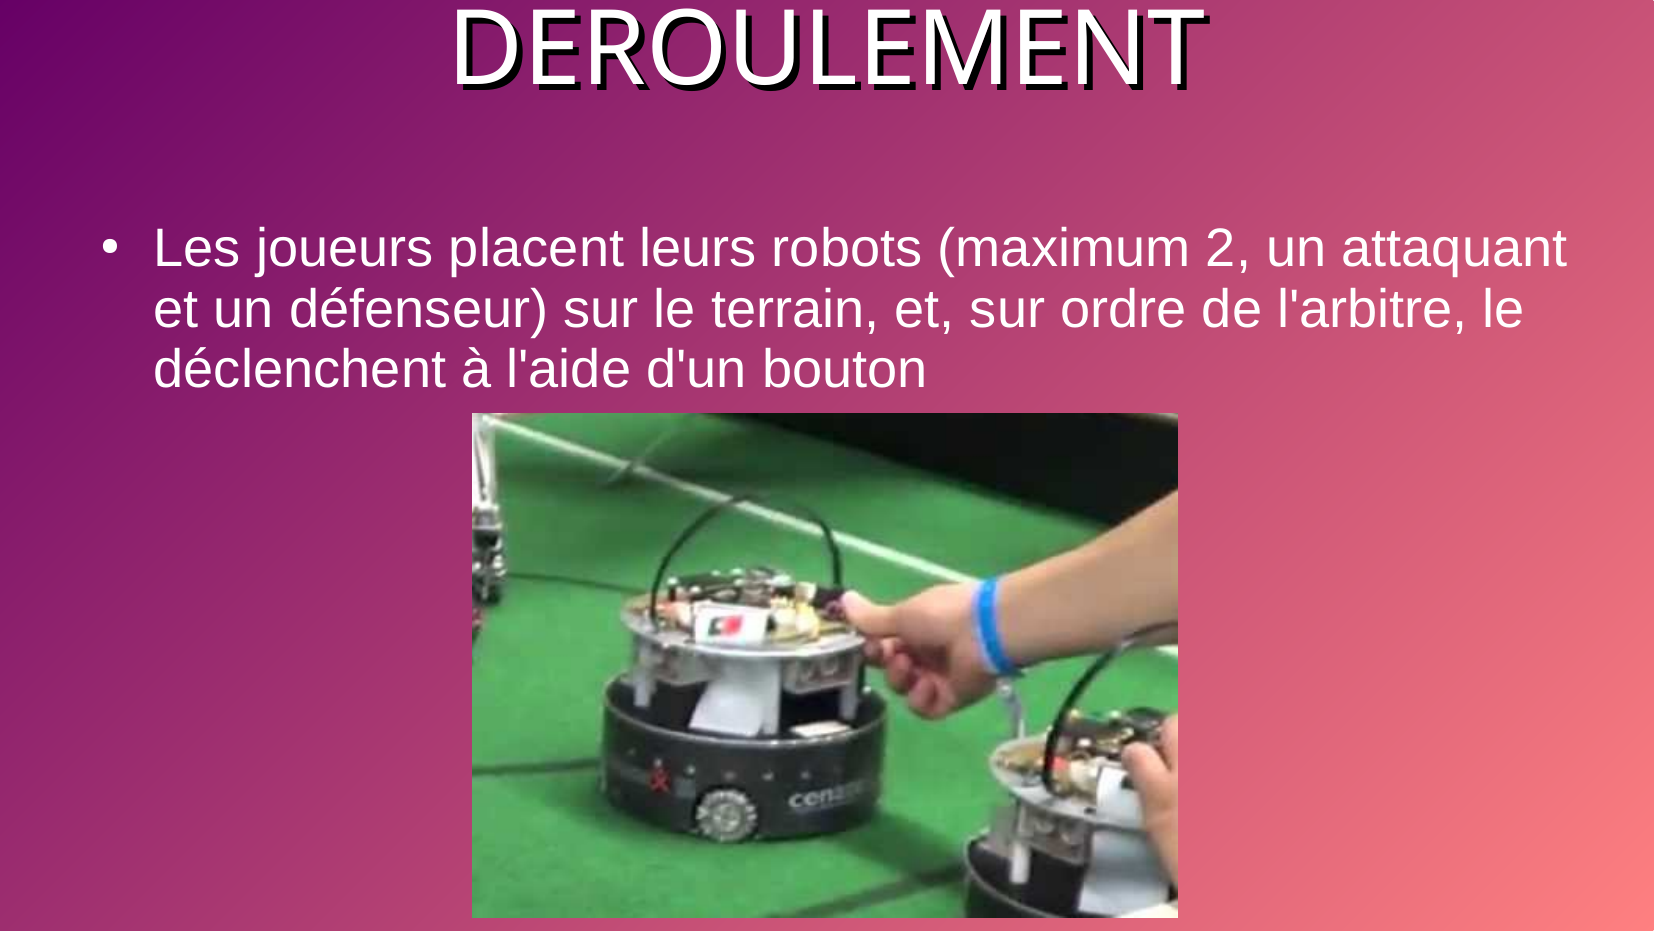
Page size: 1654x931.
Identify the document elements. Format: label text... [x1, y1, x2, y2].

list Les joueurs placent leurs robots (maximum 2, un attaquant et un défenseur) sur le terrain, et, sur ordre de l'arbitre, le déclenchent à l'aide d'un bouton [82, 217, 1571, 758]
title DEROULEMENT [82, 28, 1571, 202]
picture [472, 413, 1178, 919]
